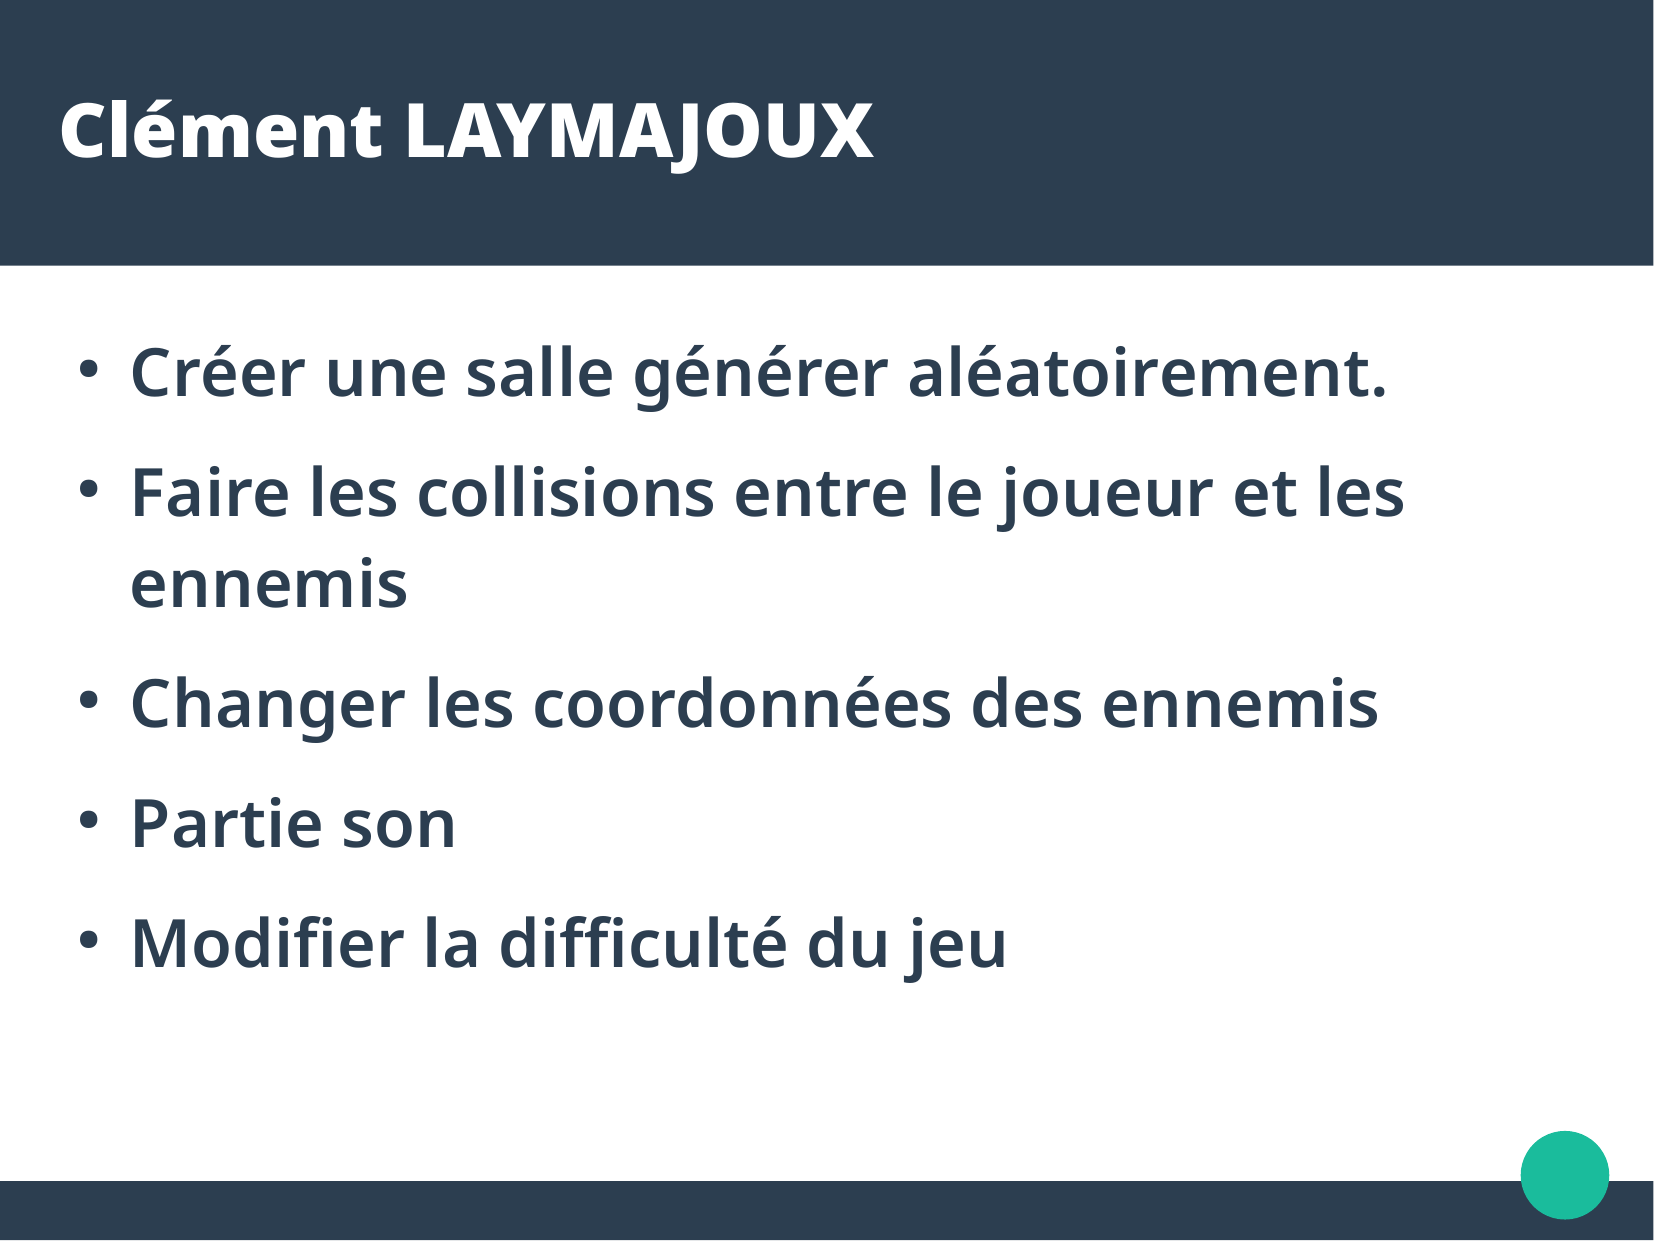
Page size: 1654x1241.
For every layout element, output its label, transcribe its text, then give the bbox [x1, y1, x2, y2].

list Créer une salle générer aléatoirement. Faire les collisions entre le joueur et les ennemis Changer les coordonnées des ennemis Partie son Modifier la difficulté du jeu [59, 324, 1595, 1152]
title Clément LAYMAJOUX [59, 49, 1595, 207]
